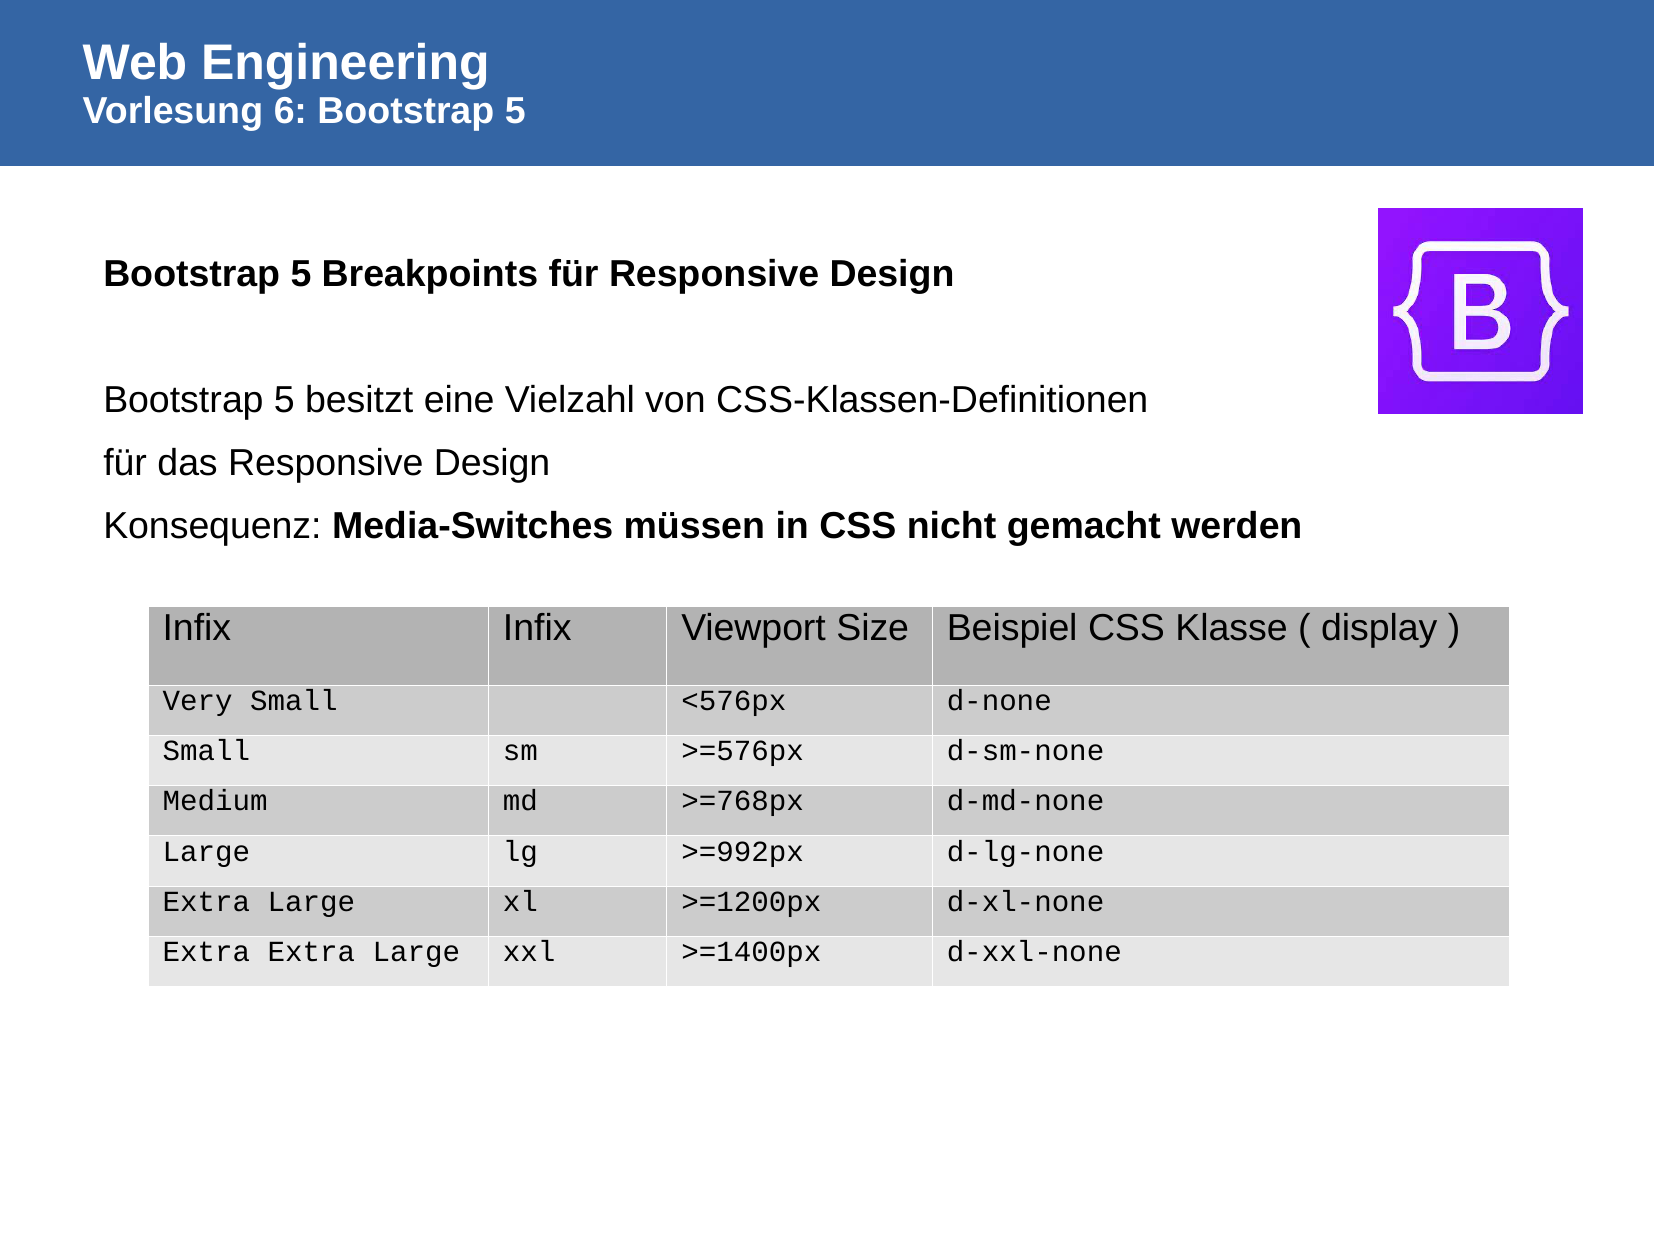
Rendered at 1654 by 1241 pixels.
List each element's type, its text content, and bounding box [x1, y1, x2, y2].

picture [1378, 208, 1583, 414]
table_cell >=992px [667, 836, 932, 886]
table_cell >=1400px [667, 937, 932, 986]
table_header Infix [149, 607, 488, 685]
table_cell Medium [149, 786, 488, 835]
table_cell >=576px [667, 736, 932, 785]
table_header Infix [489, 607, 666, 685]
table_header Viewport Size [667, 607, 932, 685]
title Web Engineering Vorlesung 6: Bootstrap 5 [82, 0, 1571, 166]
table_cell xxl [489, 937, 666, 986]
table_cell Very Small [149, 686, 488, 735]
table_cell [489, 686, 666, 735]
table_cell >=768px [667, 786, 932, 835]
table_cell d-sm-none [933, 736, 1509, 785]
table_cell Small [149, 736, 488, 785]
table_cell md [489, 786, 666, 835]
table_cell Extra Large [149, 887, 488, 936]
table_cell Large [149, 836, 488, 886]
table_cell <576px [667, 686, 932, 735]
text_box Bootstrap 5 Breakpoints für Responsive Design Bootstrap 5 besitzt eine Vielzahl von CSS-Klassen-Definitionen für das Responsive Design Konsequenz: Media-Switches müssen in CSS nicht gemacht werden [88, 224, 1595, 932]
table_cell Extra Extra Large [149, 937, 488, 986]
table_cell d-xl-none [933, 887, 1509, 936]
table_cell d-none [933, 686, 1509, 735]
table_cell d-md-none [933, 786, 1509, 835]
table_cell sm [489, 736, 666, 785]
table_cell d-xxl-none [933, 937, 1509, 986]
table_cell d-lg-none [933, 836, 1509, 886]
table_cell xl [489, 887, 666, 936]
table_cell >=1200px [667, 887, 932, 936]
table_cell lg [489, 836, 666, 886]
table_header Beispiel CSS Klasse ( display ) [933, 607, 1509, 685]
